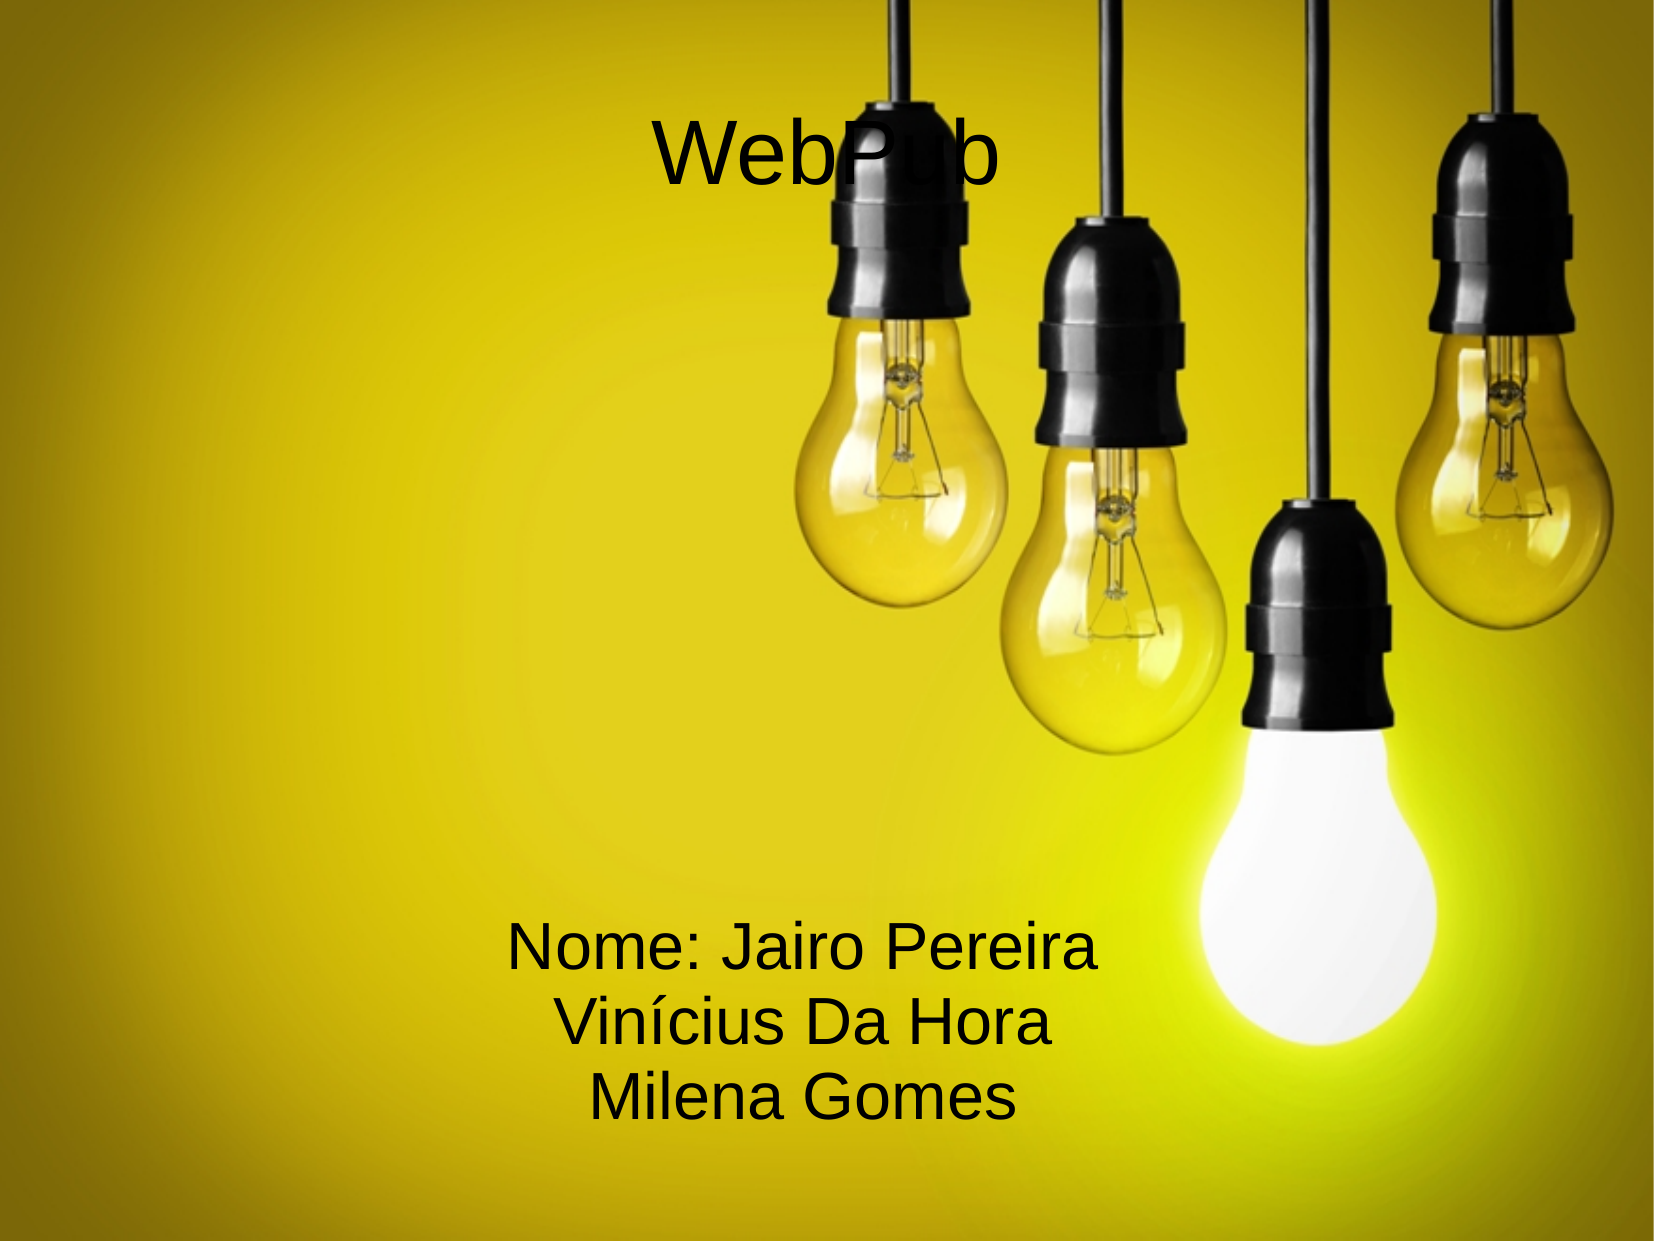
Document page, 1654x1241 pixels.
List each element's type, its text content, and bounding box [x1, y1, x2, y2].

subtitle Nome: Jairo Pereira Vinícius Da Hora Milena Gomes [59, 909, 1548, 1209]
title WebPub [82, 49, 1571, 257]
picture [0, 0, 1654, 1241]
